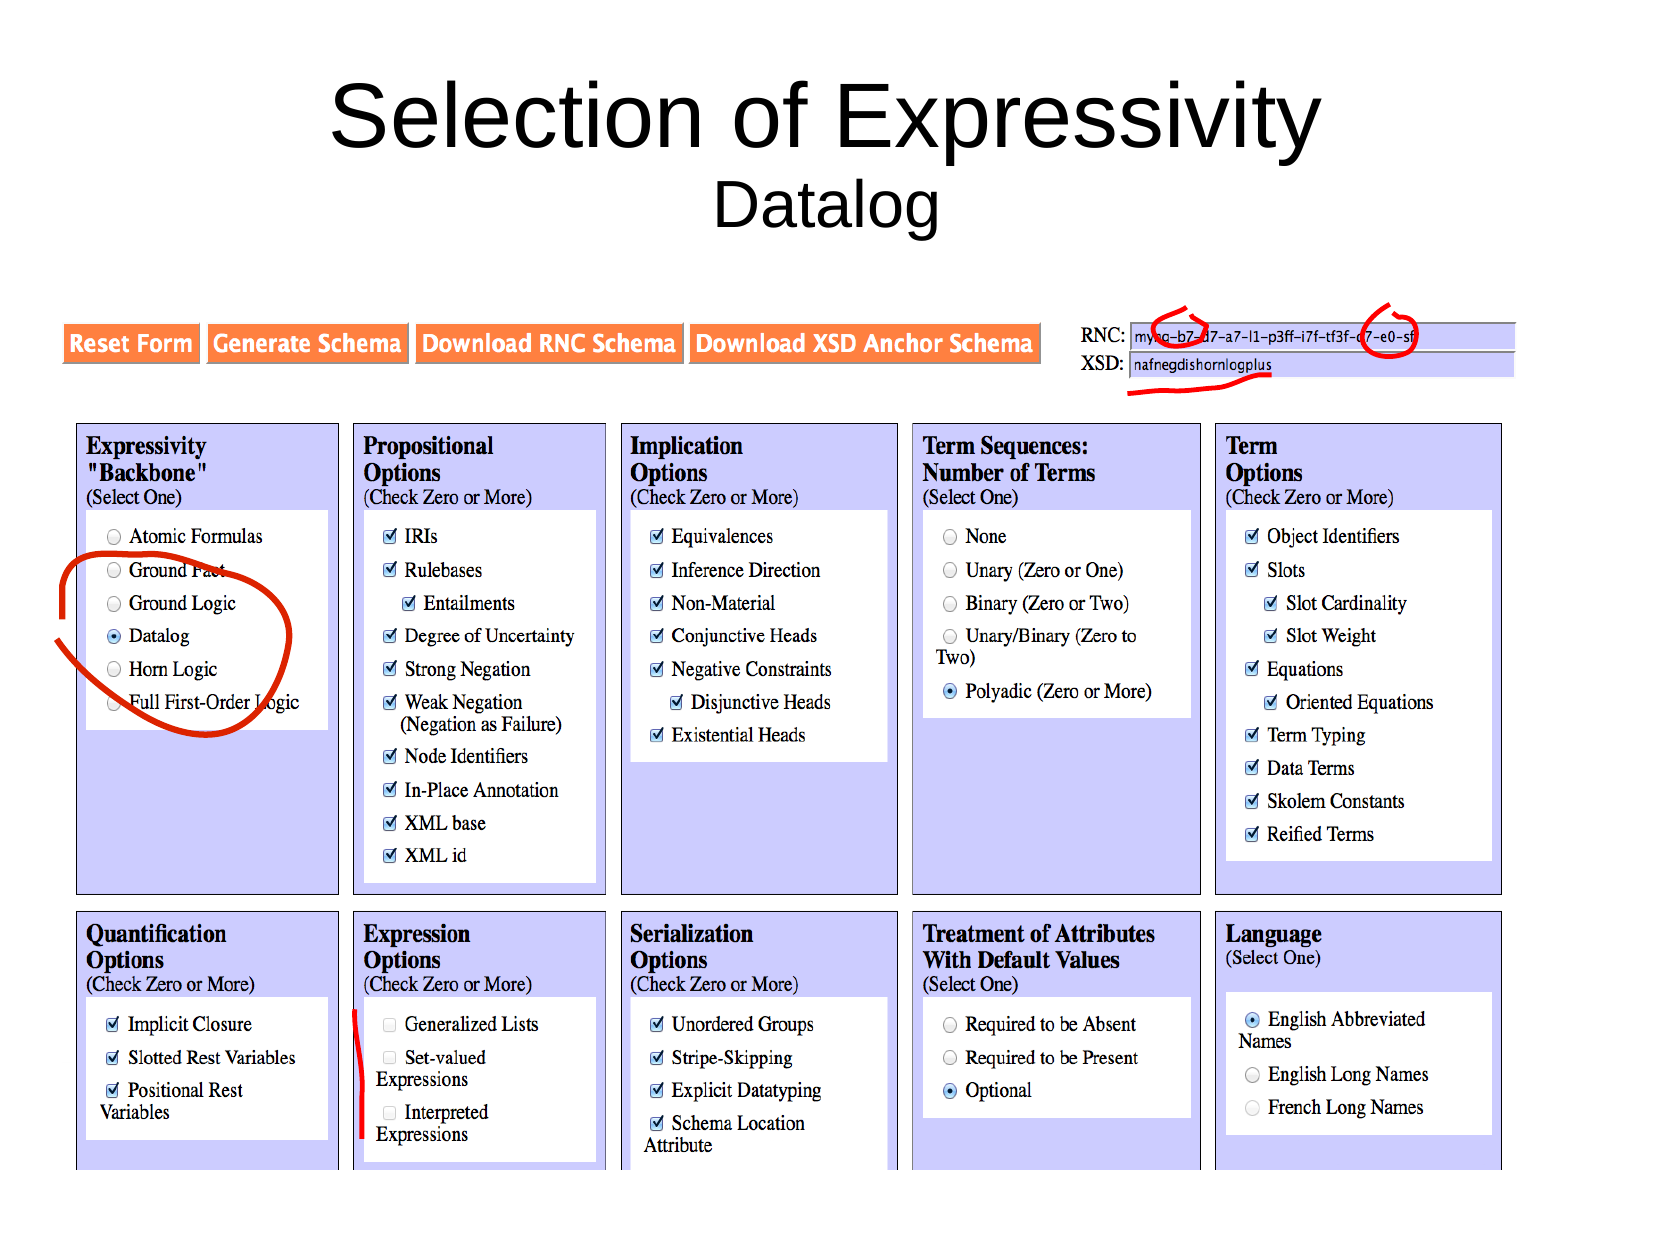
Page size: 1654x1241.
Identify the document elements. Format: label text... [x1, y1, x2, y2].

picture [59, 314, 1525, 1171]
picture [1156, 314, 1203, 343]
picture [1365, 314, 1413, 354]
title Selection of Expressivity Datalog [82, 49, 1571, 257]
picture [59, 557, 286, 731]
